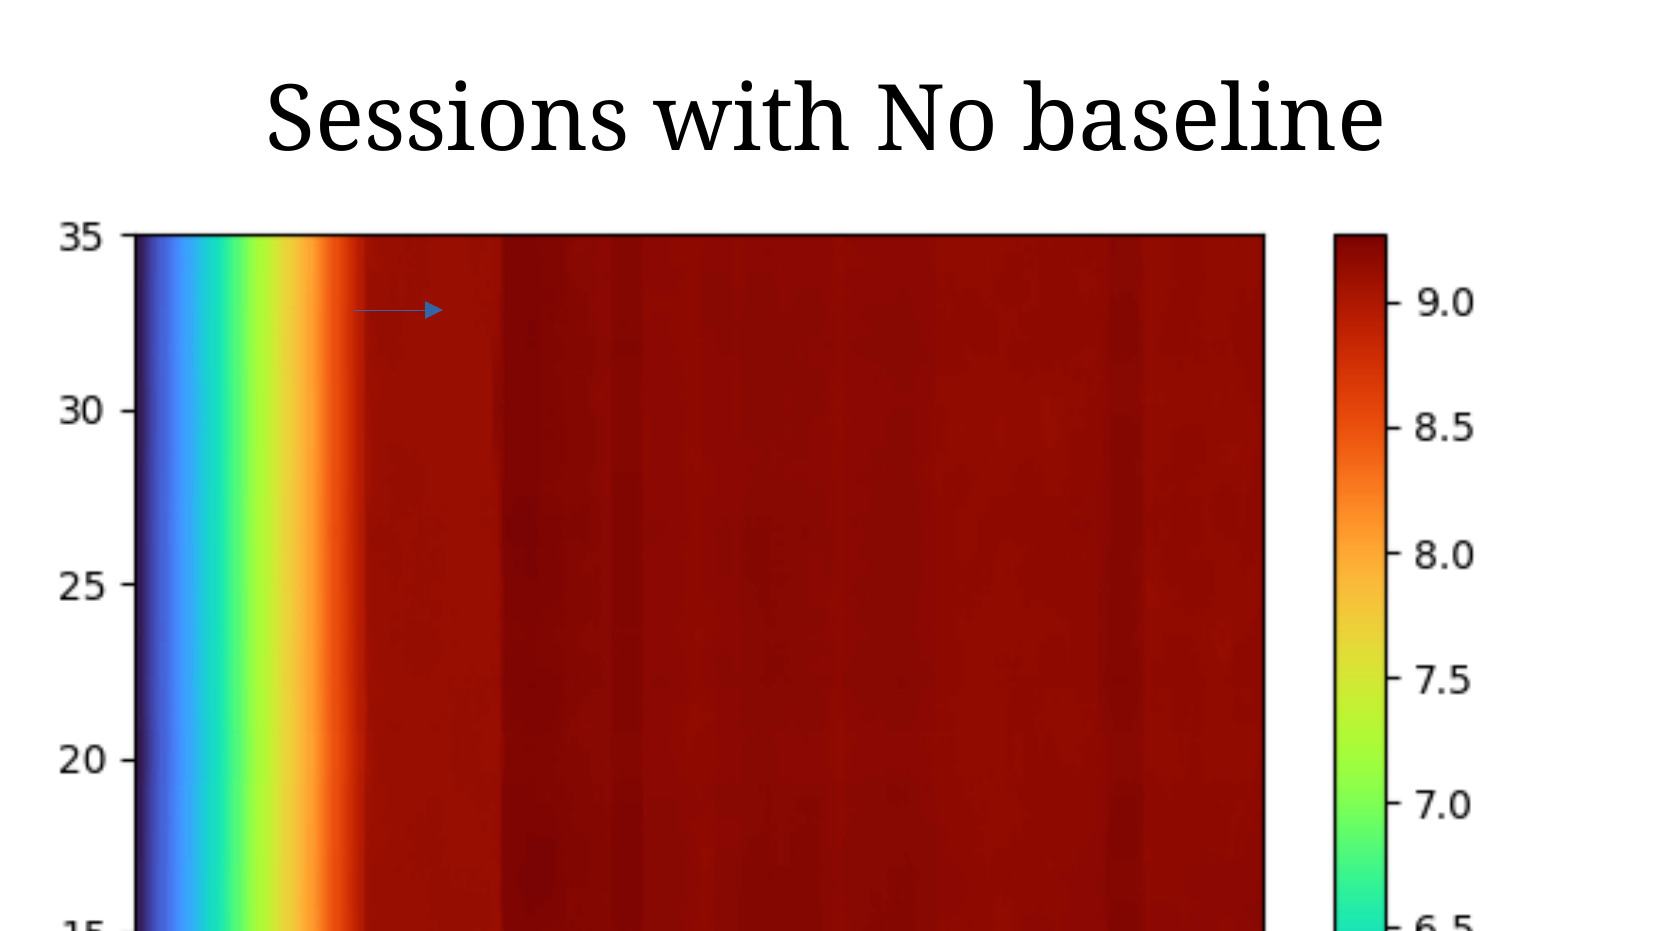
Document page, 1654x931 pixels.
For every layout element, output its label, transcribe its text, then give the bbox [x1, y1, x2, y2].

title Sessions with No baseline [82, 37, 1571, 193]
picture [29, 190, 1506, 931]
